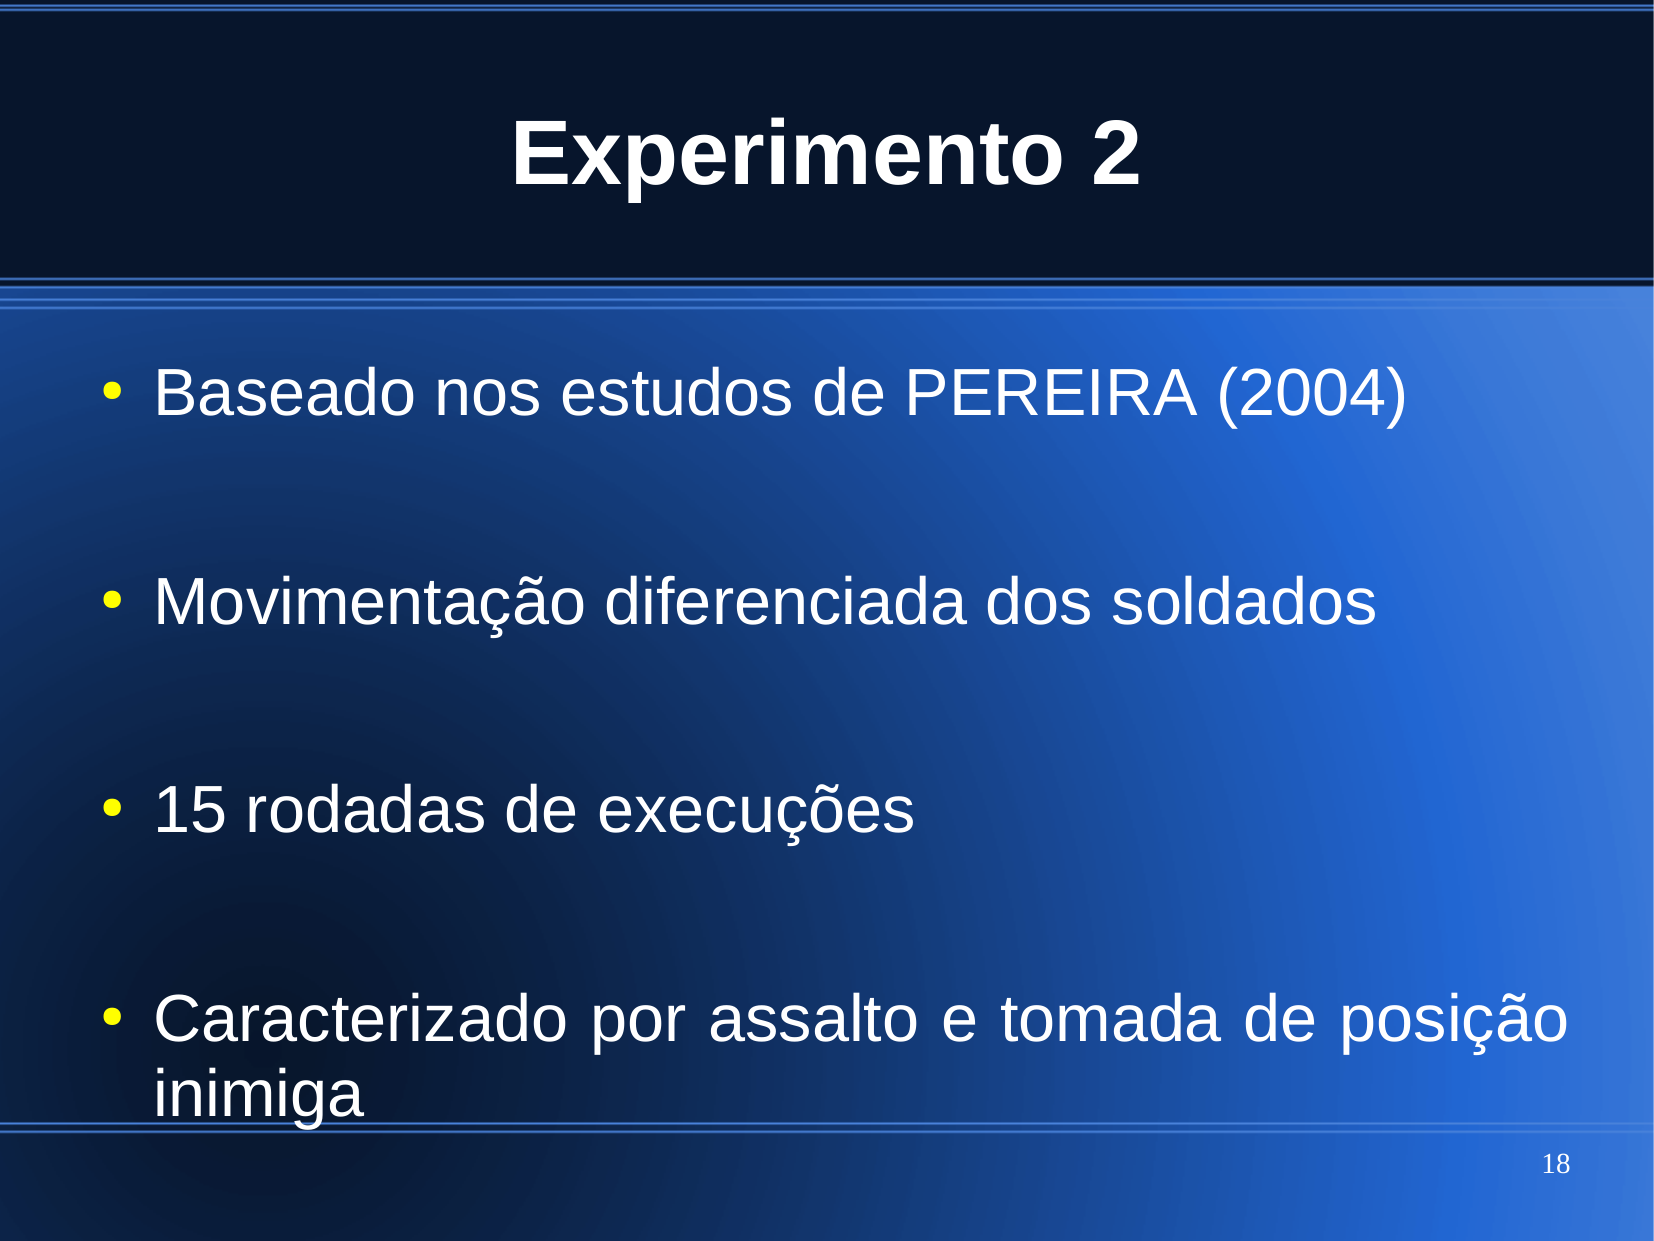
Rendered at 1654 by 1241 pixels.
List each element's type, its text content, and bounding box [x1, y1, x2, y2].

picture [0, 0, 1654, 1241]
list Baseado nos estudos de PEREIRA (2004) Movimentação diferenciada dos soldados 15 rodadas de execuções Caracterizado por assalto e tomada de posição inimiga [82, 355, 1571, 1131]
title Experimento 2 [82, 49, 1571, 257]
